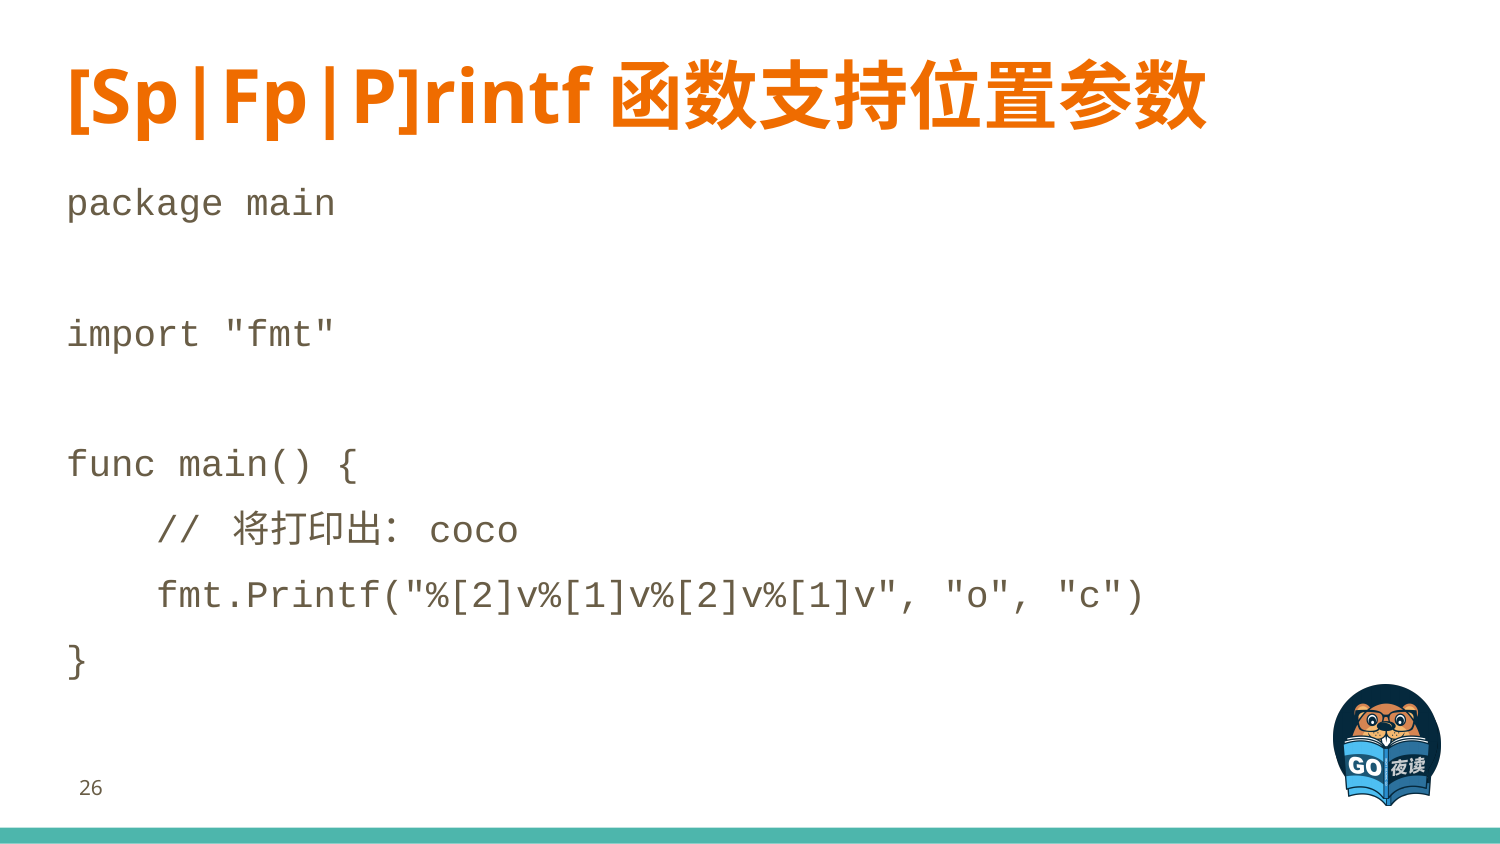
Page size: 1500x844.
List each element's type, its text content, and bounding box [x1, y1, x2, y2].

slide_number <number> [27, 756, 118, 821]
list package main import "fmt" func main() { // 将打印出：coco fmt.Printf("%[2]v%[1]v%[2]v%[1]v", "o", "c") } [51, 175, 1339, 757]
title [Sp|Fp|P]rintf函数支持位置参数 [51, 33, 1449, 150]
picture [1333, 684, 1441, 806]
